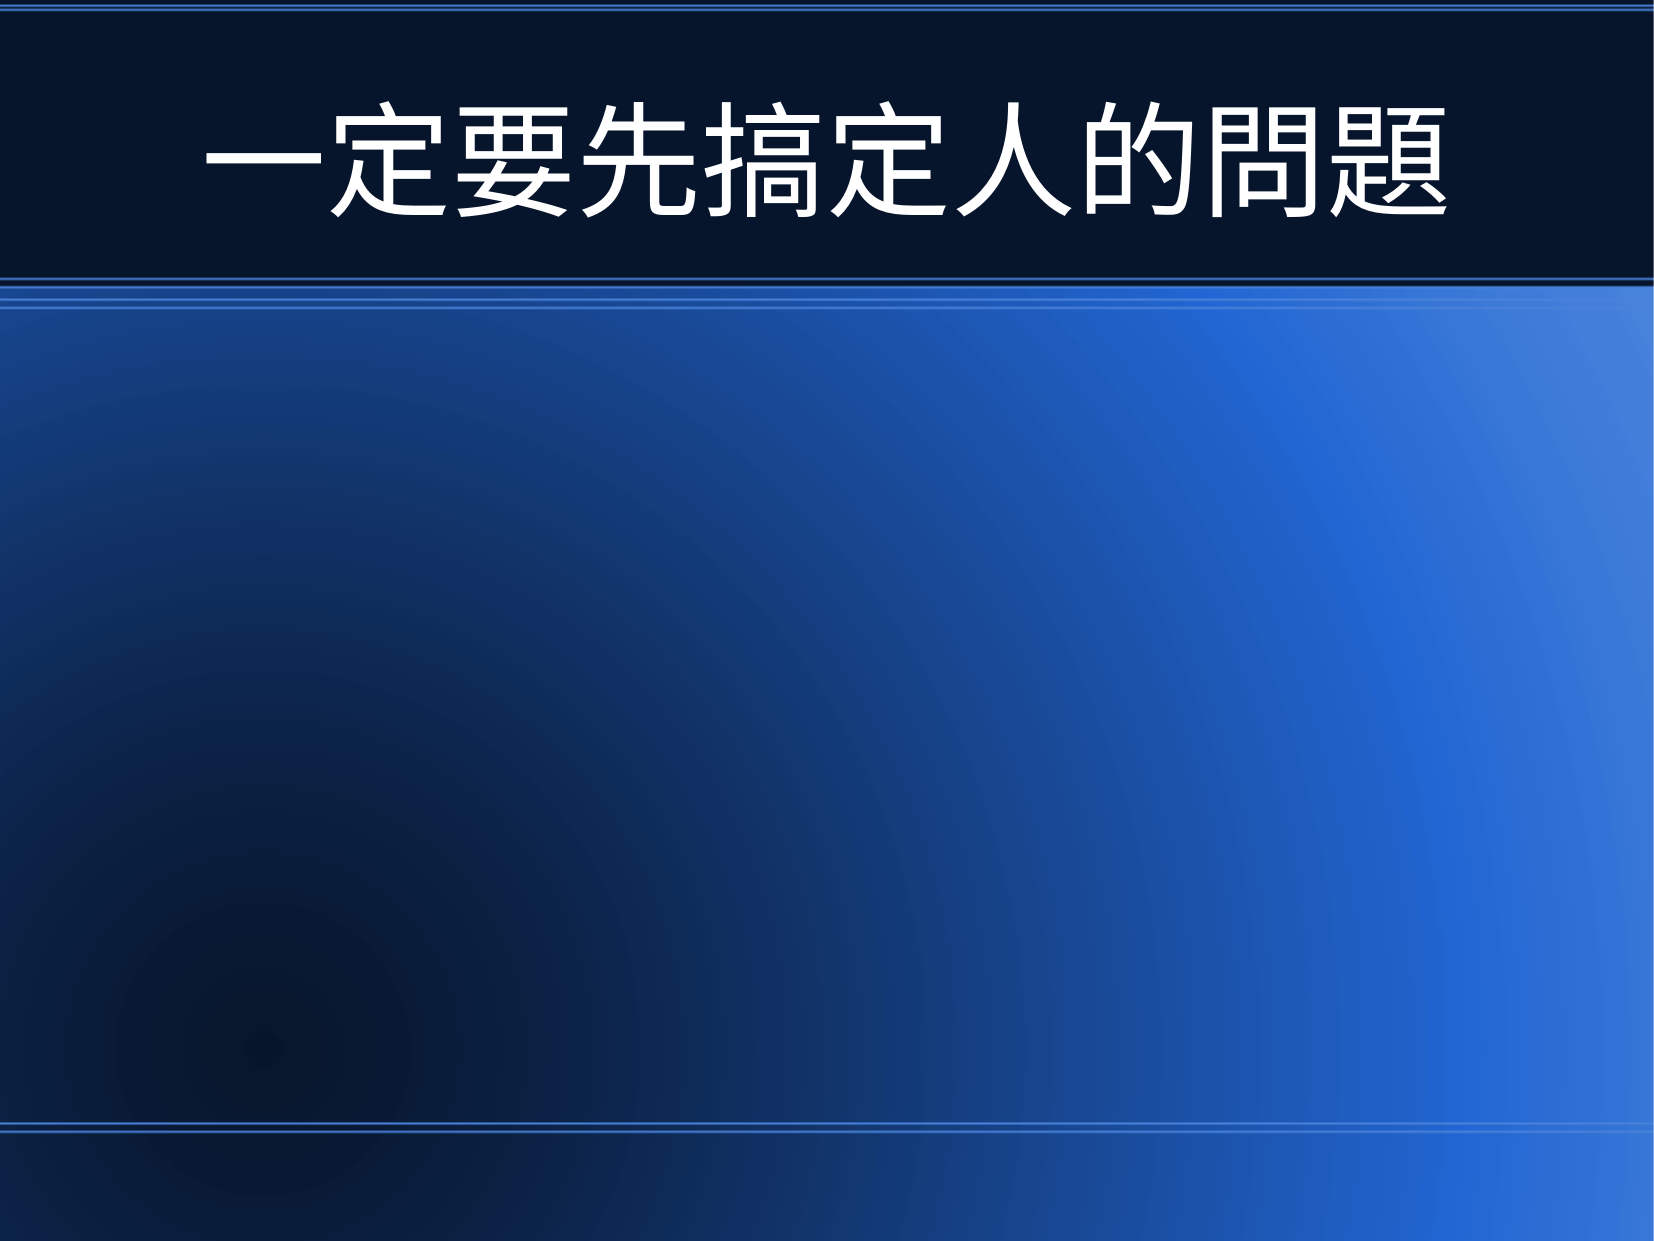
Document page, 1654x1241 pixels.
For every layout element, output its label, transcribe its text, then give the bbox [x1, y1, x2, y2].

title 一定要先搞定人的問題 [82, 49, 1571, 257]
picture [0, 0, 1654, 1241]
